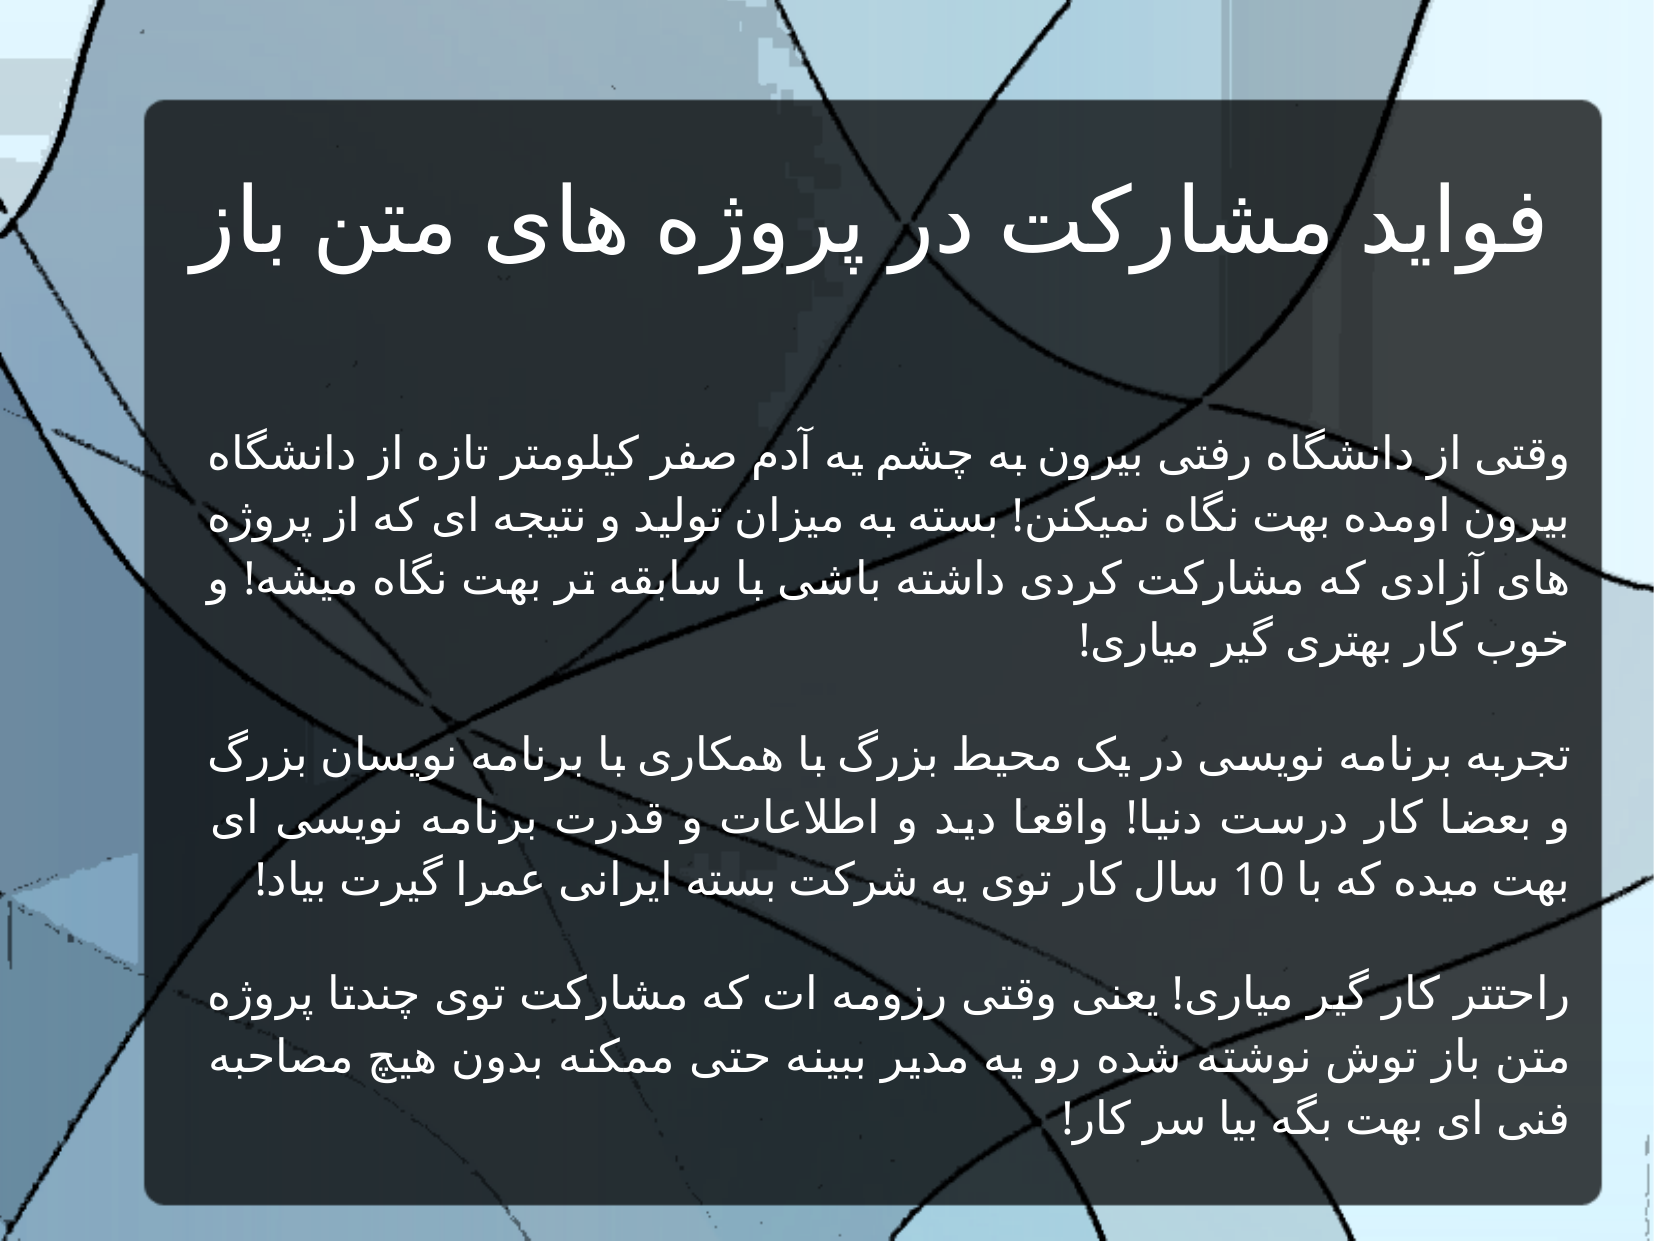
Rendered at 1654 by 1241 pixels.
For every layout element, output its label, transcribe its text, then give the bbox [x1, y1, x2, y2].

title فواید مشارکت در پروژه های متن باز [159, 108, 1583, 325]
picture [0, 0, 1654, 1241]
subtitle وقتی از دانشگاه رفتی بیرون به چشم یه آدم صفر کیلومتر تازه از دانشگاه بیرون اومده بهت نگاه نمیکنن! بسته به میزان تولید و نتیجه ای که از پروژه های آزادی که مشارکت کردی داشته باشی با سابقه تر بهت نگاه میشه! و خوب کار بهتری گیر میاری! تجربه برنامه نویسی در یک محیط بزرگ با همکاری با برنامه نویسان بزرگ و بعضا کار درست دنیا! واقعا دید و اطلاعات و قدرت برنامه نویسی ای بهت میده که با 10 سال کار توی یه شرکت بسته ایرانی عمرا گیرت بیاد! راحتتر کار گیر میاری! یعنی وقتی رزومه ات که مشارکت توی چندتا پروژه متن باز توش نوشته شده رو یه مدیر ببینه حتی ممکنه بدون هیچ مصاحبه فنی ای بهت بگه بیا سر کار! [206, 356, 1571, 1161]
